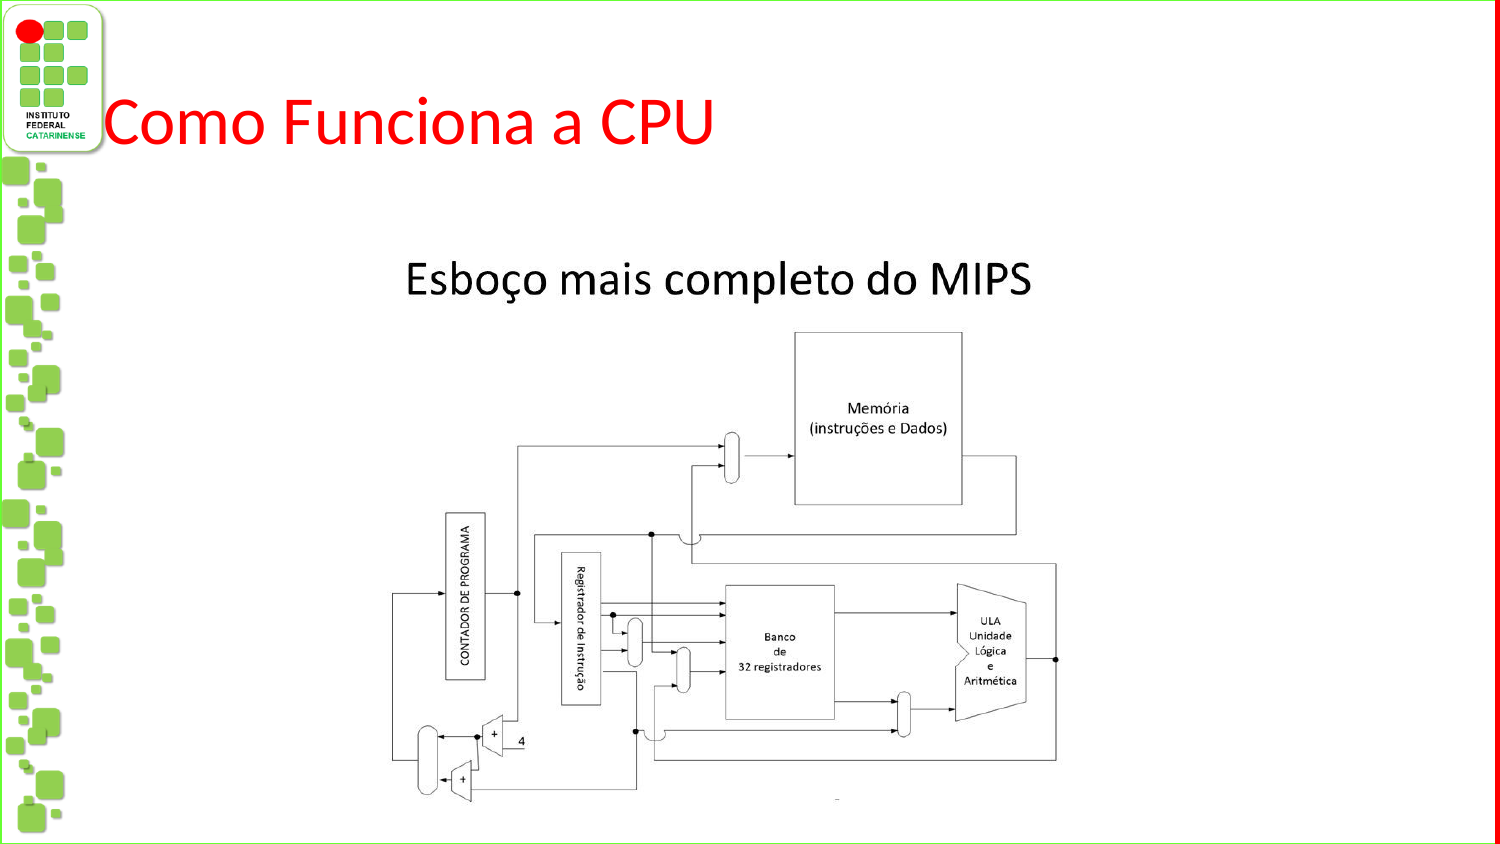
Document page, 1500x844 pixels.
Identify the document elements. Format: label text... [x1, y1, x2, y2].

title Como Funciona a CPU [103, 44, 1397, 208]
picture [0, 0, 1500, 844]
